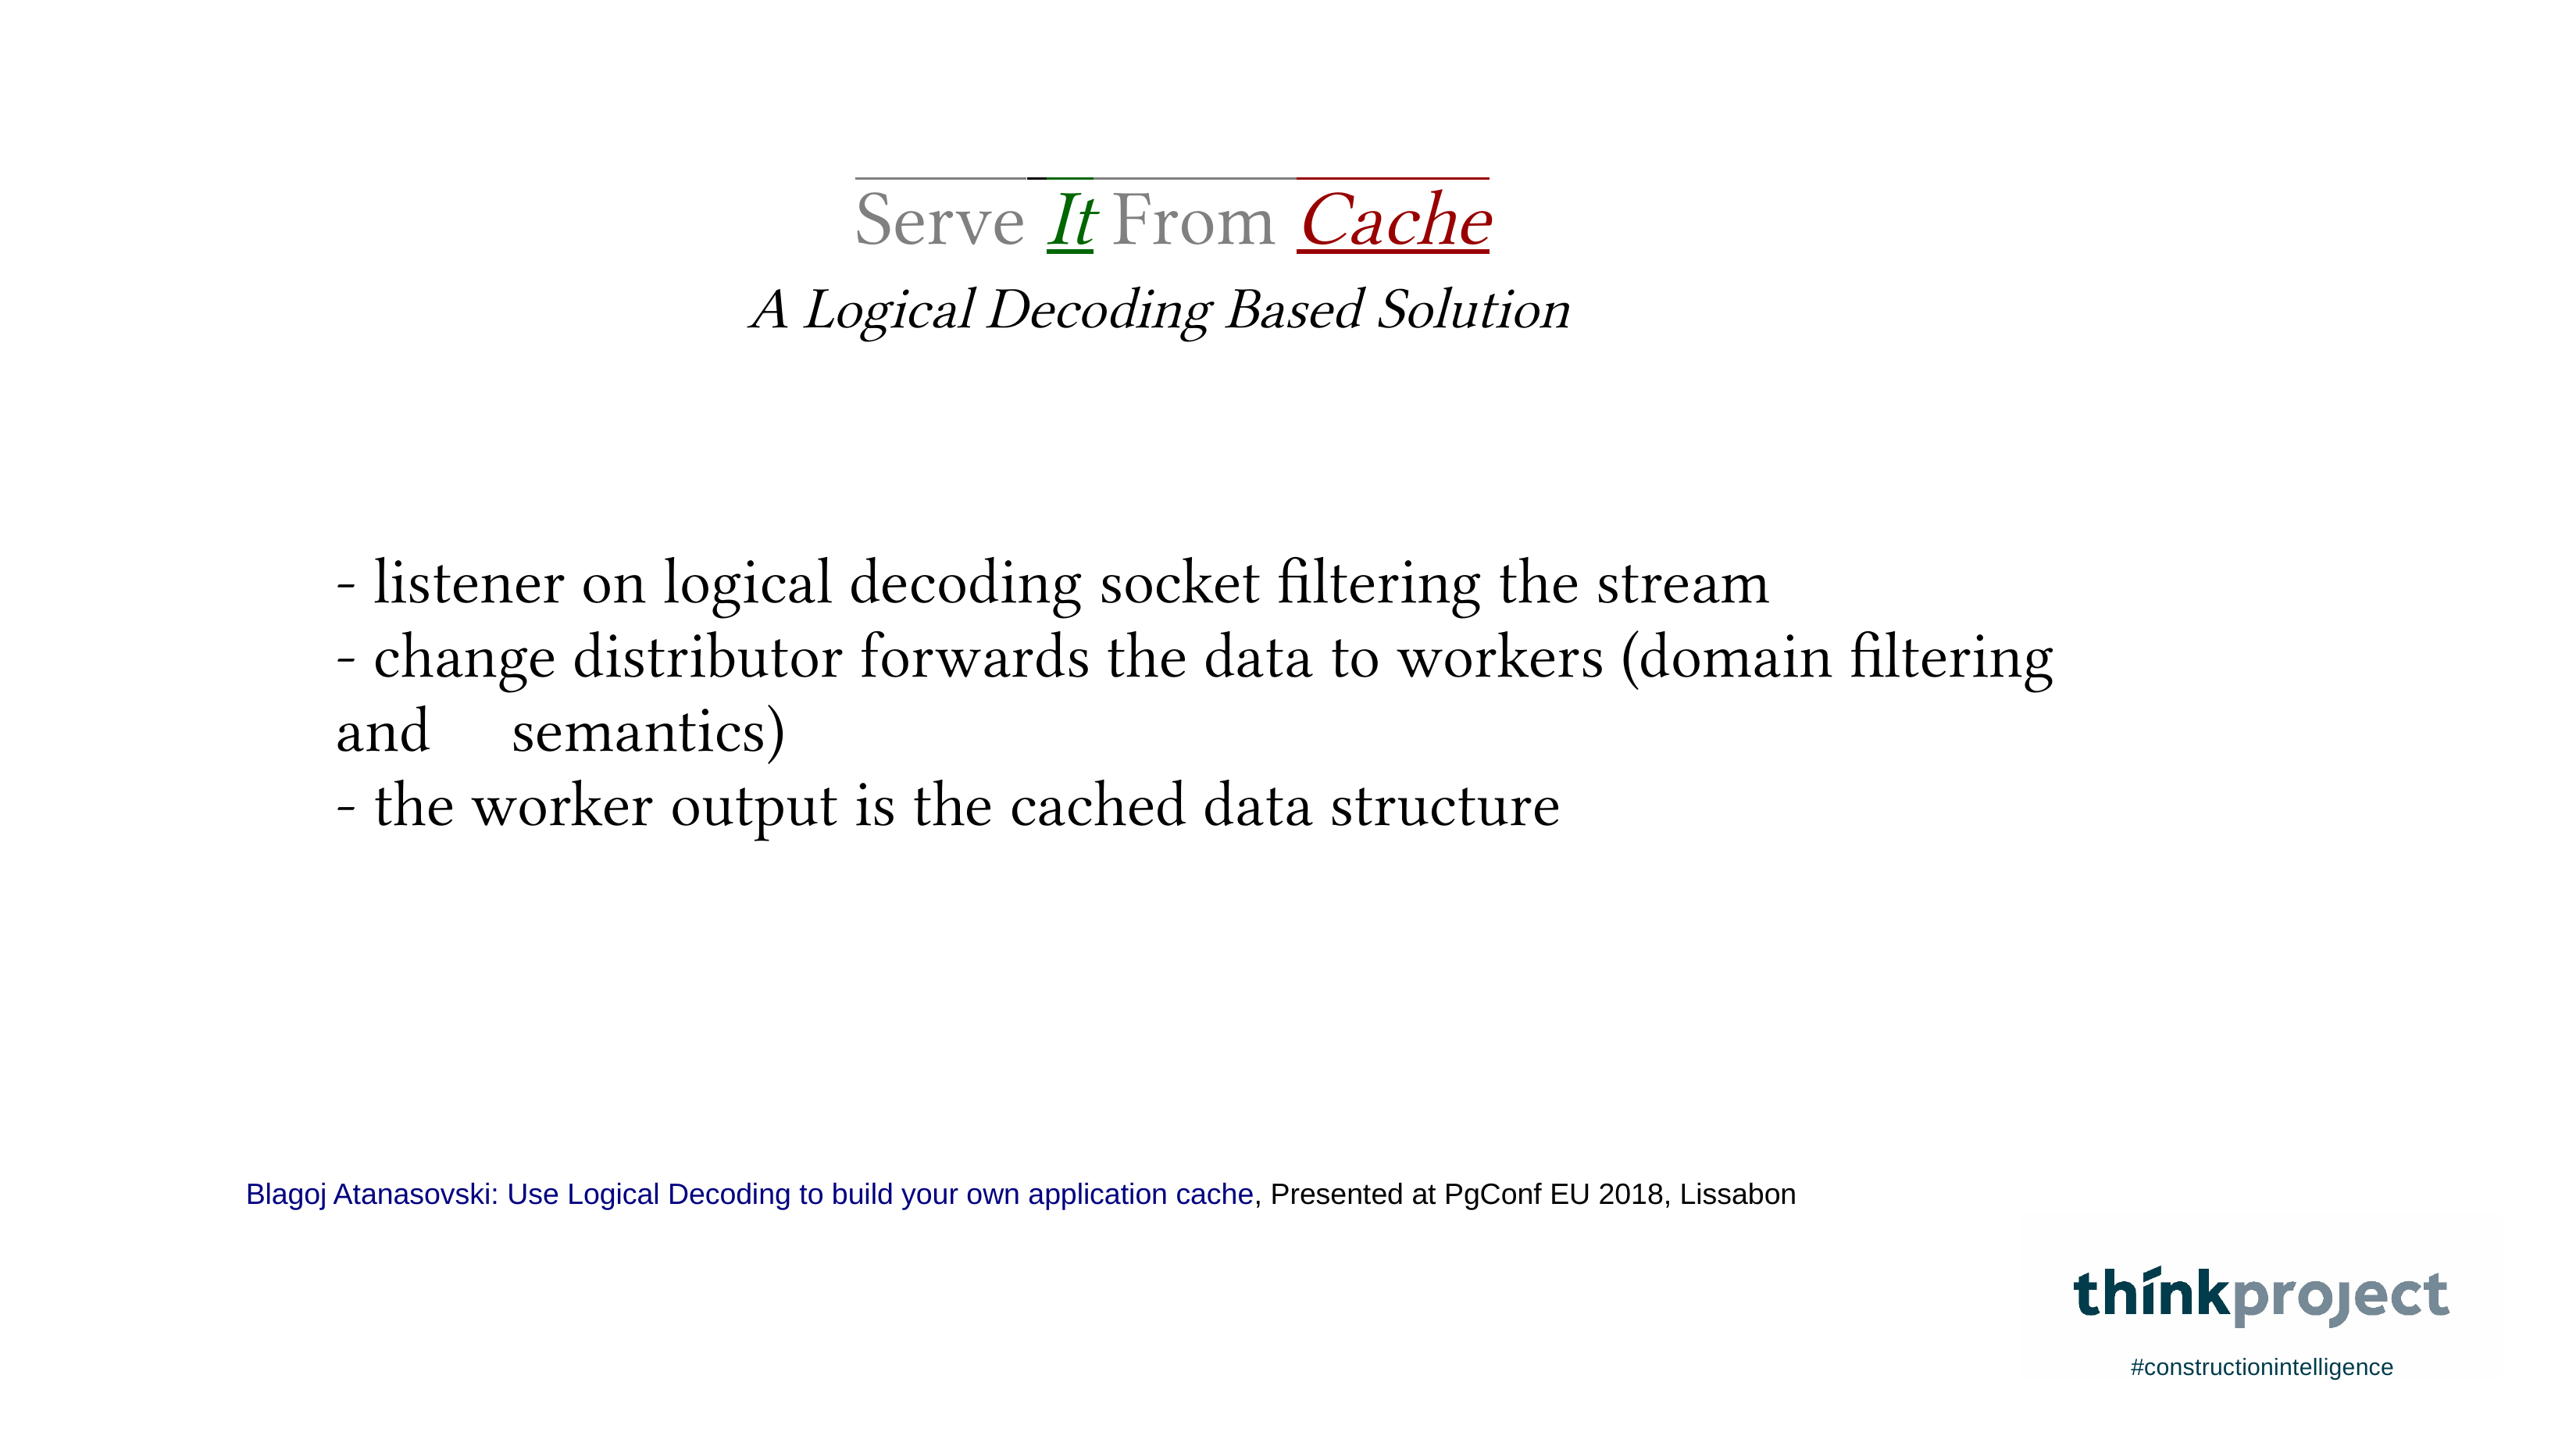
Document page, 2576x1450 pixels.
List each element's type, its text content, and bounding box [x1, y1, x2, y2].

text_box Blagoj Atanasovski: Use Logical Decoding to build your own application cache, Presented at PgConf EU 2018, Lissabon [234, 1172, 1809, 1216]
picture [2021, 1212, 2502, 1380]
text_box Serve It From Cache [824, 168, 1602, 270]
picture [2332, 1364, 2338, 1373]
text_box - listener on logical decoding socket filtering the stream - change distributor forwards the data to workers (domain filtering and semantics) - the worker output is the cached data structure [324, 539, 2098, 848]
text_box A Logical Decoding Based Solution [735, 270, 1603, 416]
